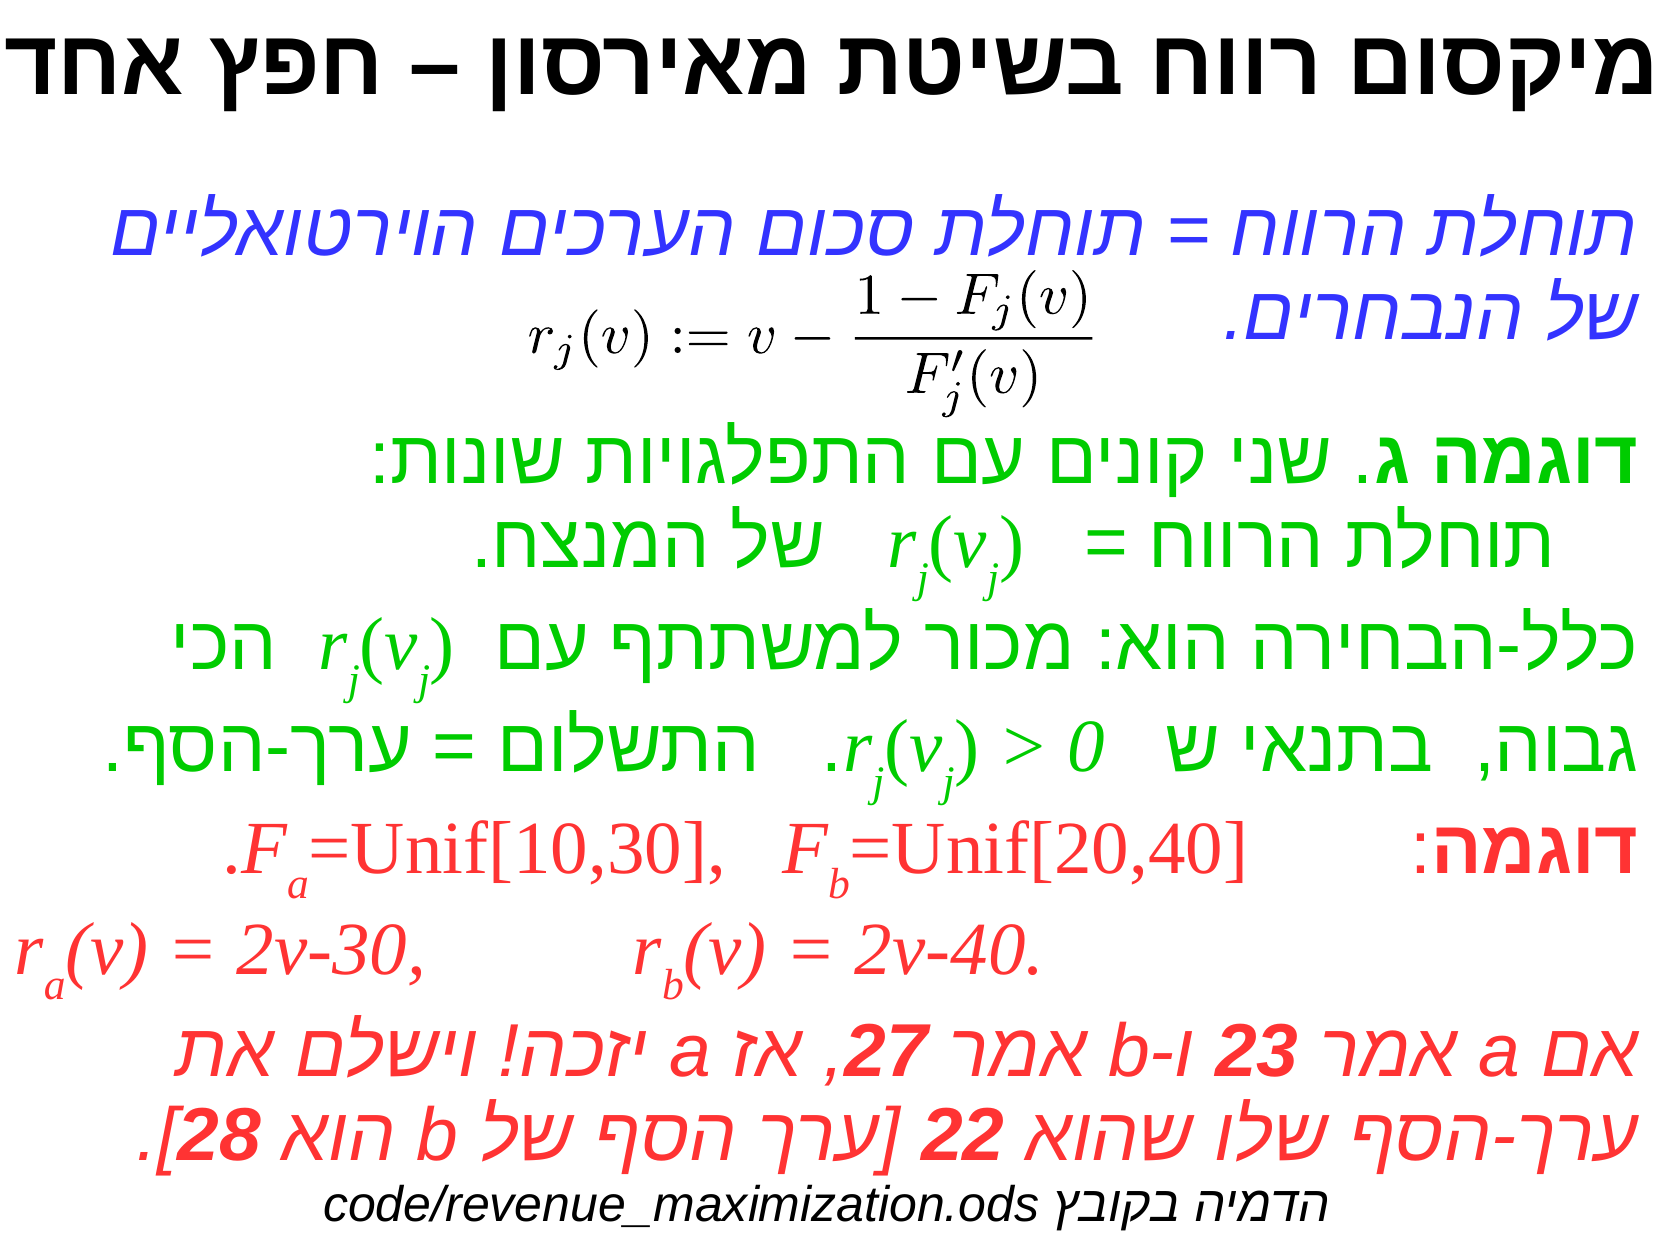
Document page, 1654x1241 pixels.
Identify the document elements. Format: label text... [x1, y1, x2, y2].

text_box דוגמה ג. שני קונים עם התפלגויות שונות: תוחלת הרווח = rj(vj) של המנצח. כלל-הבחירה הוא: מכור למשתתף עם rj(vj) הכי גבוה, בתנאי ש rj(vj) > 0. התשלום = ערך-הסף. דוגמה: Fa=Unif[10,30], Fb=Unif[20,40]. ra(v) = 2v-30, rb(v) = 2v-40. אם a אמר 23 ו-b אמר 27, אז a יזכה! וישלם את ערך-הסף שלו שהוא 22 [ערך הסף של b הוא 28]. הדמיה בקובץ code/revenue_maximization.ods [0, 407, 1654, 1241]
text_box [527, 363, 1093, 407]
title מיקסום רווח בשיטת מאירסון – חפץ אחד [0, 0, 1654, 166]
text_box תוחלת הרווח = תוחלת סכום הערכים הוירטואליים של הנבחרים. [0, 180, 1654, 363]
